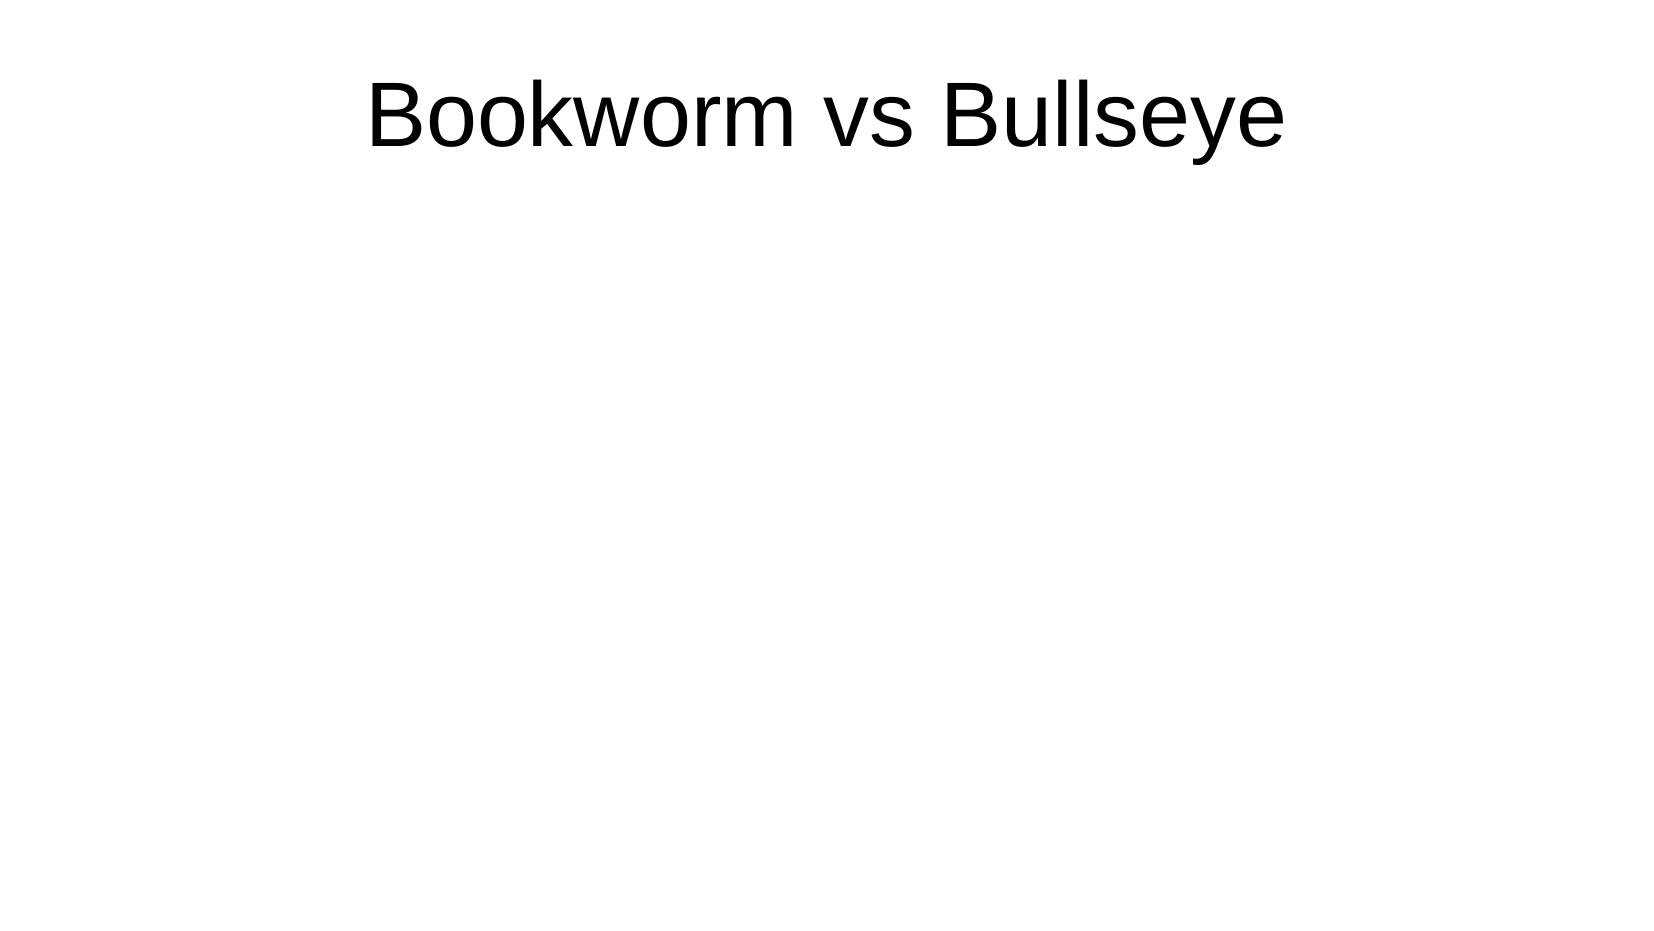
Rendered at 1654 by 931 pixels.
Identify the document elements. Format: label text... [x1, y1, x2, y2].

title Bookworm vs Bullseye [82, 37, 1571, 193]
